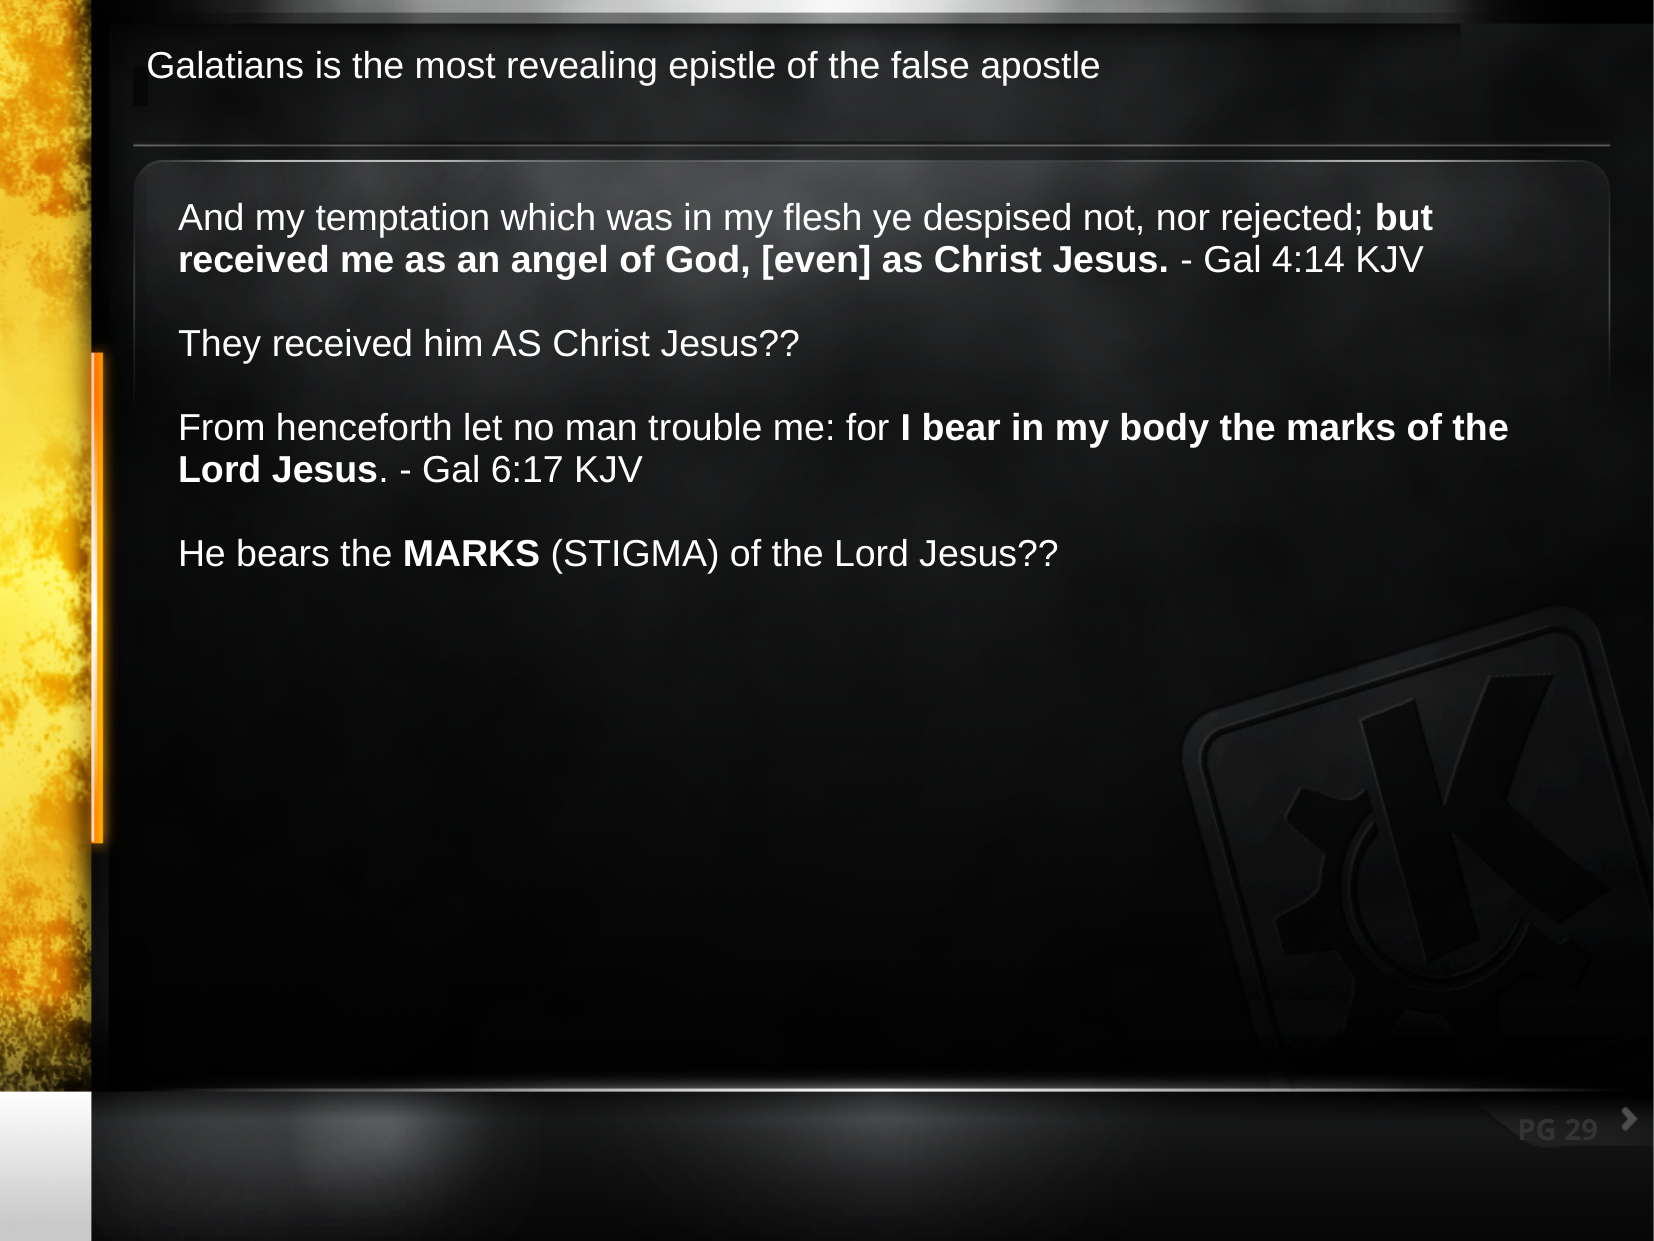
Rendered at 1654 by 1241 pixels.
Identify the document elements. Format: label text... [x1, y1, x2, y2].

text_box Galatians is the most revealing epistle of the false apostle [131, 36, 1607, 119]
text_box And my temptation which was in my flesh ye despised not, nor rejected; but received me as an angel of God, [even] as Christ Jesus. - Gal 4:14 KJV They received him AS Christ Jesus?? From henceforth let no man trouble me: for I bear in my body the marks of the Lord Jesus. - Gal 6:17 KJV He bears the MARKS (STIGMA) of the Lord Jesus?? [163, 189, 1581, 1037]
picture [0, 0, 1654, 1241]
